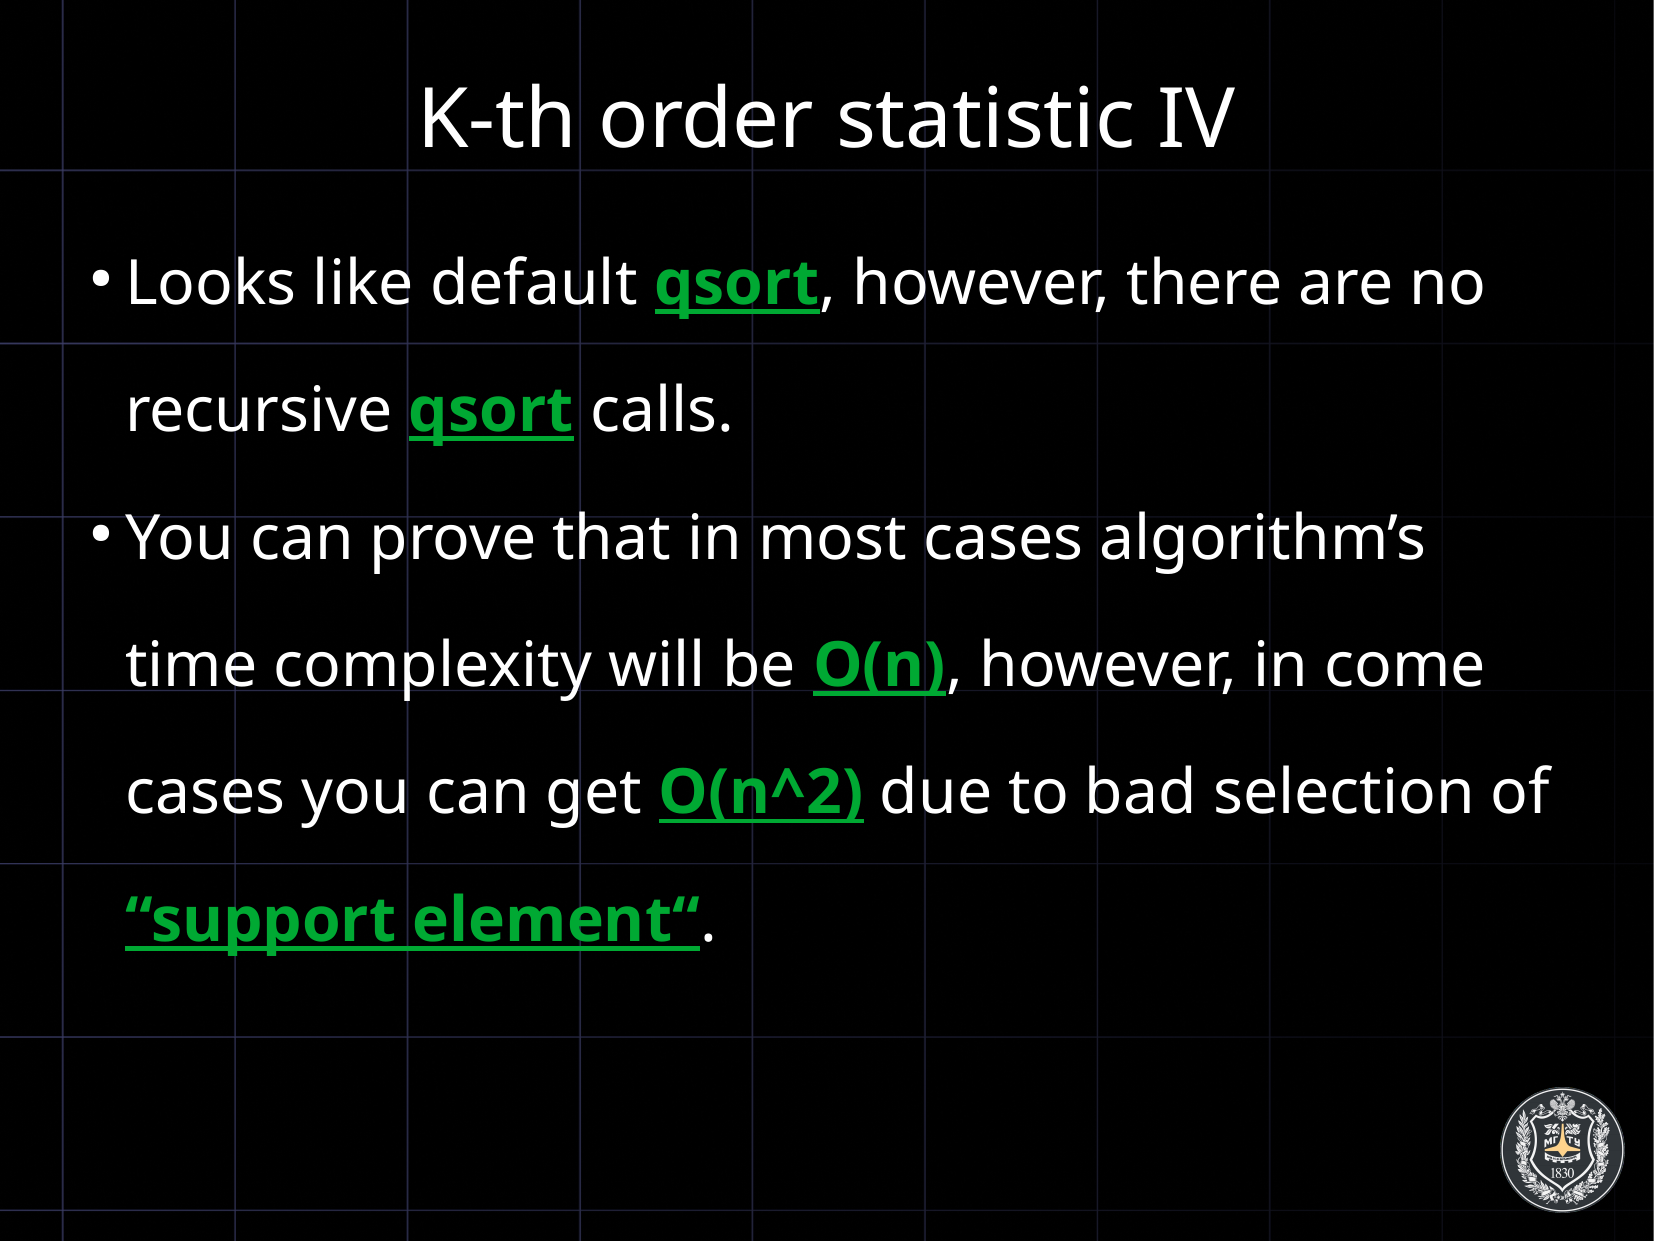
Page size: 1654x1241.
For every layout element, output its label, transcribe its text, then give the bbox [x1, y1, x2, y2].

text_box Looks like default qsort, however, there are no recursive qsort calls. You can prove that in most cases algorithm’s time complexity will be O(n), however, in come cases you can get O(n^2) due to bad selection of “support element“. [75, 187, 1576, 1140]
picture [0, 0, 1654, 1241]
title K-th order statistic IV [82, 37, 1571, 187]
